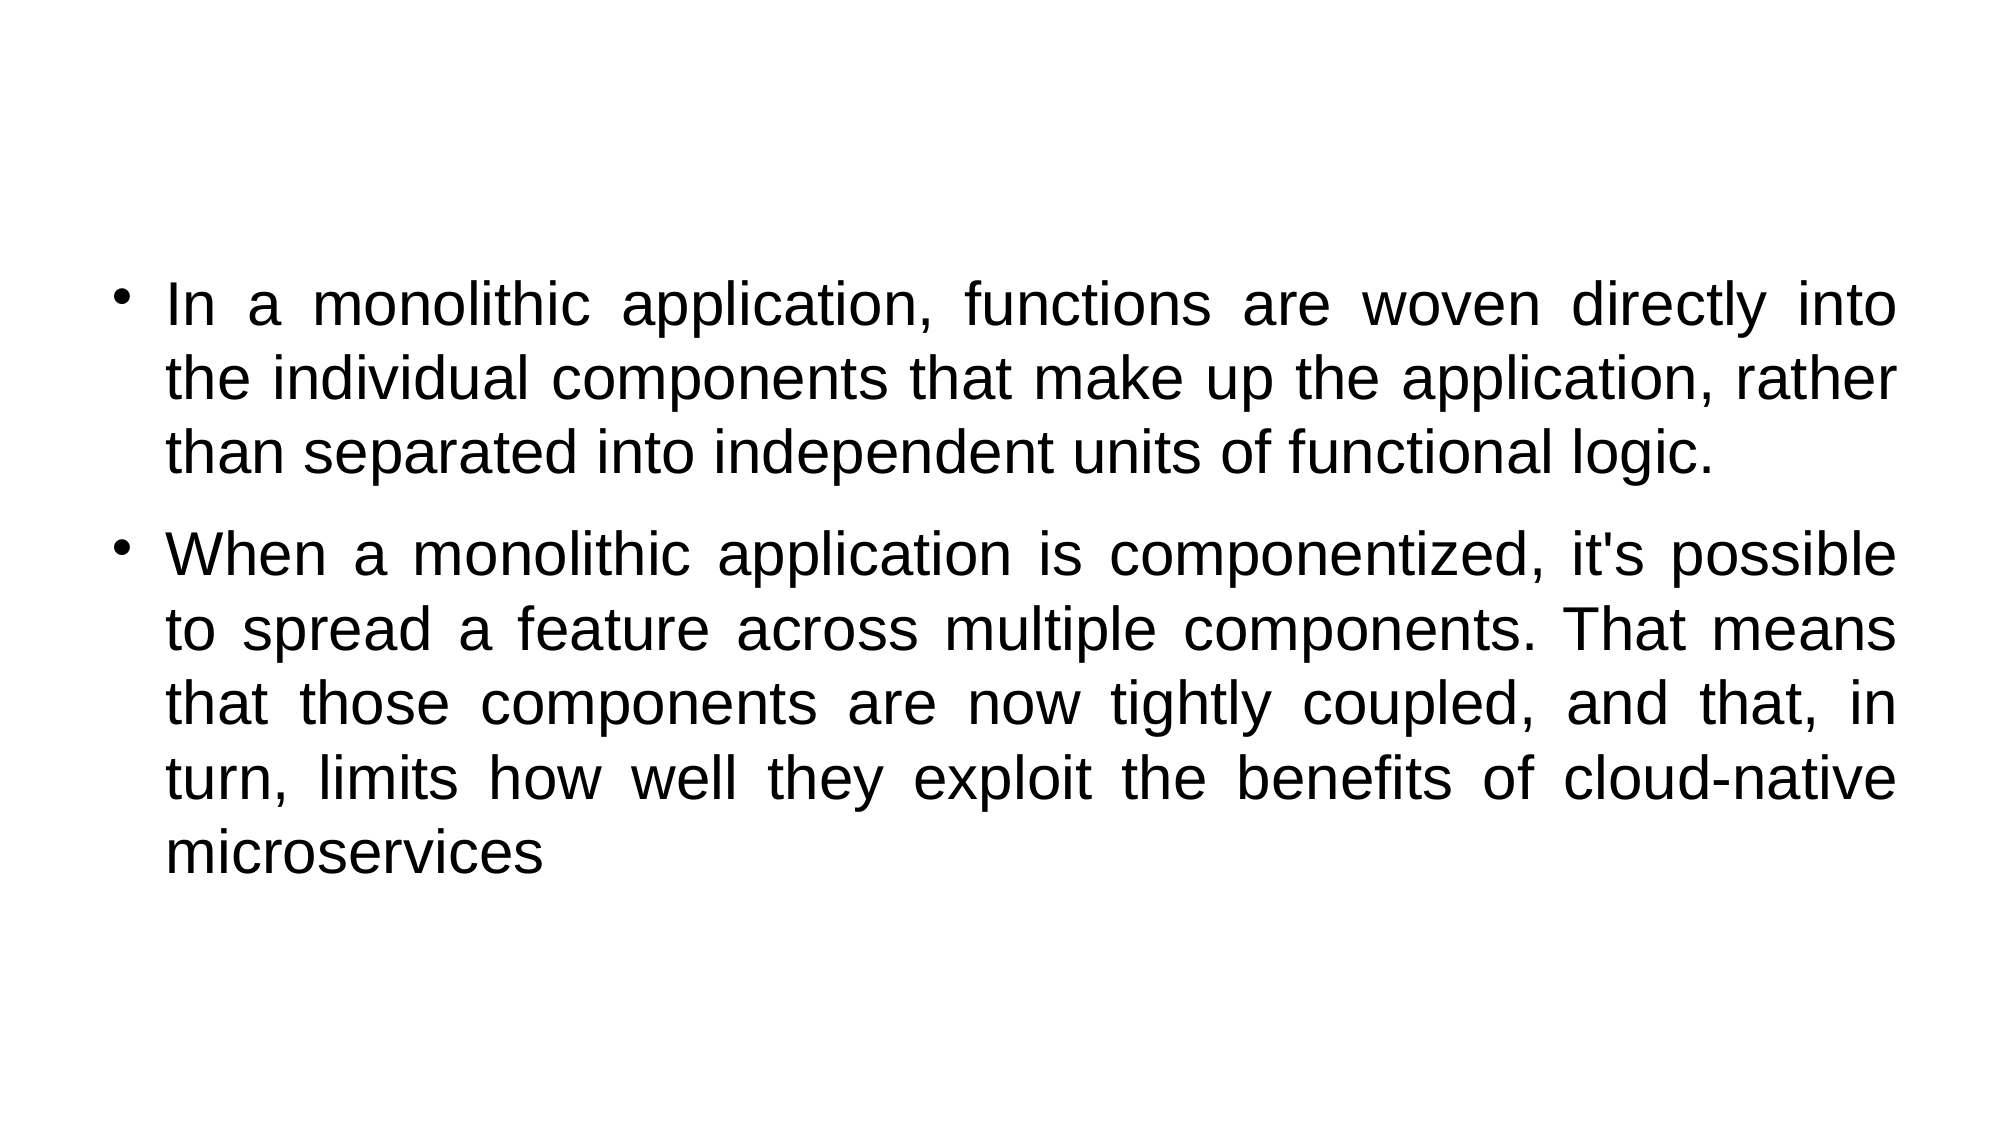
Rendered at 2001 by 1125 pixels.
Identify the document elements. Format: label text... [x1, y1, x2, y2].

list In a monolithic application, functions are woven directly into the individual components that make up the application, rather than separated into independent units of functional logic. When a monolithic application is componentized, it's possible to spread a feature across multiple components. That means that those components are now tightly coupled, and that, in turn, limits how well they exploit the benefits of cloud-native microservices [99, 263, 1900, 916]
